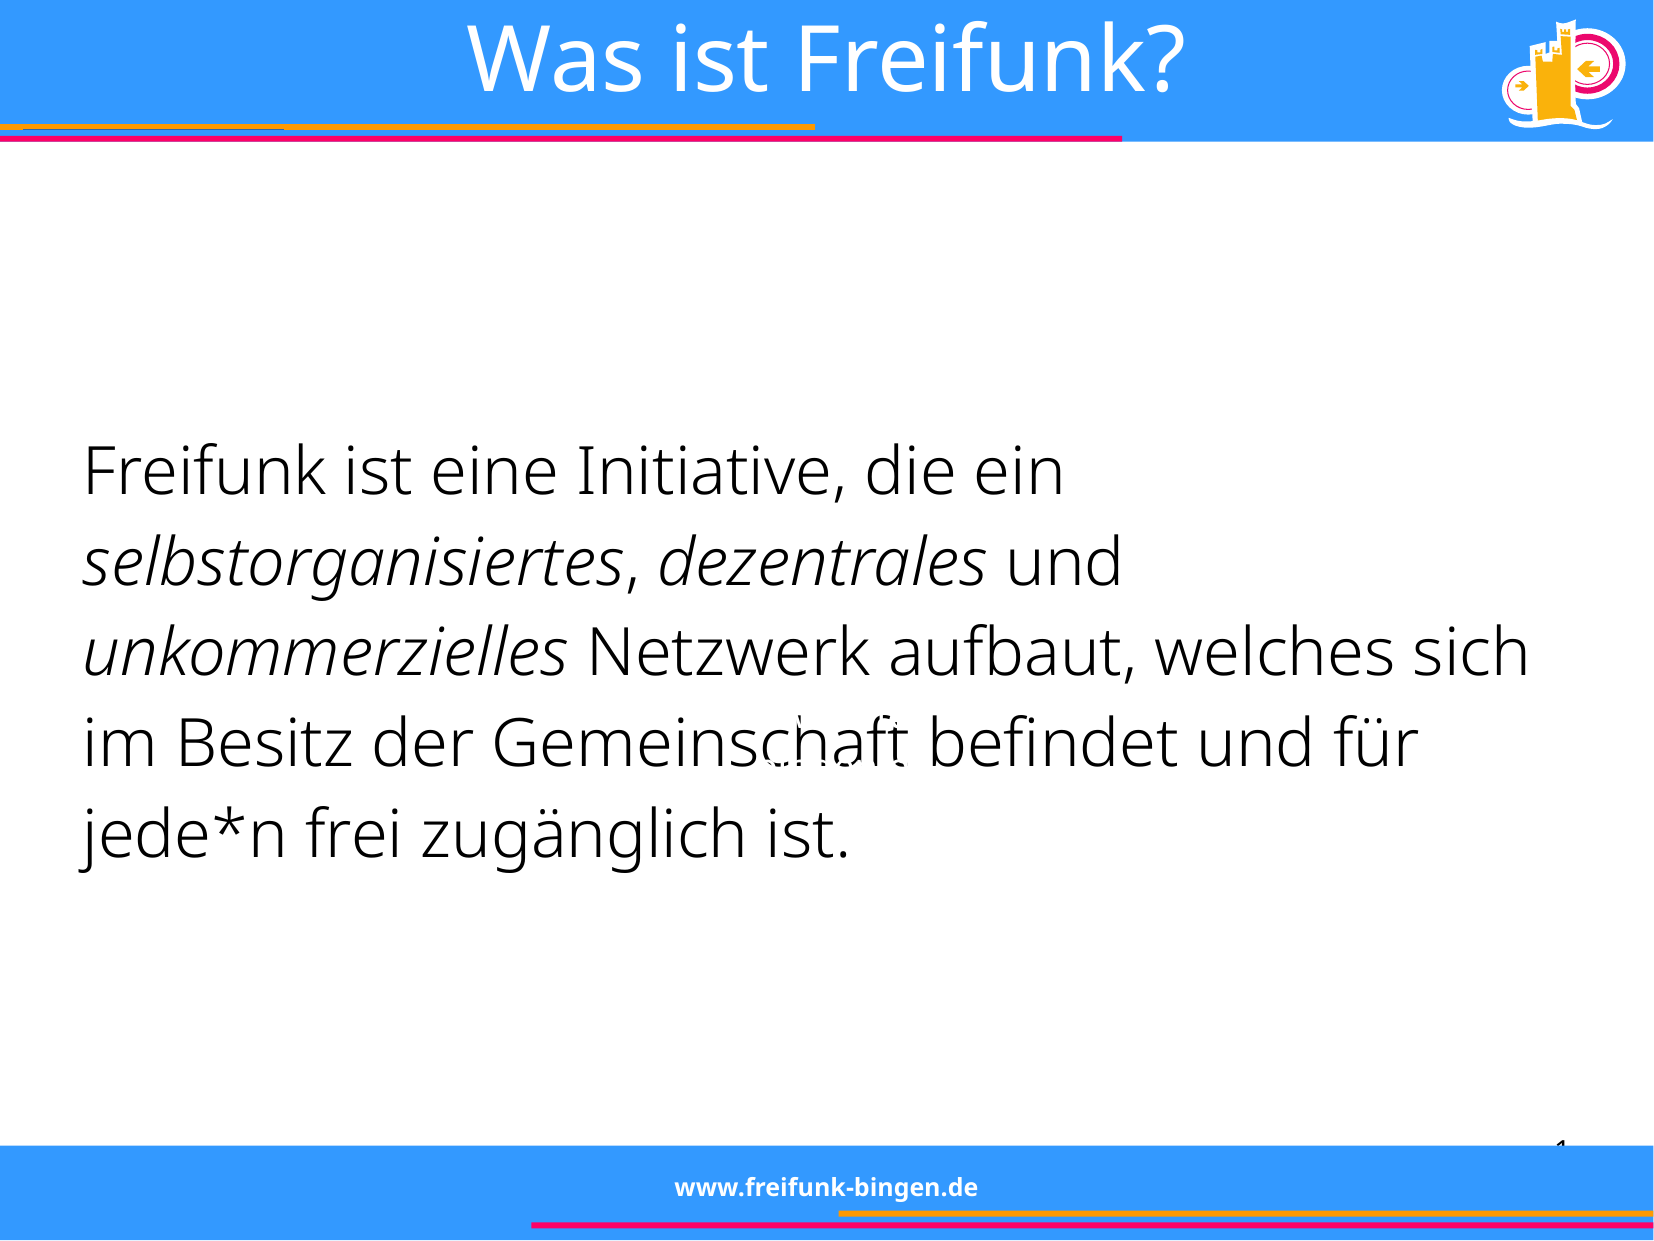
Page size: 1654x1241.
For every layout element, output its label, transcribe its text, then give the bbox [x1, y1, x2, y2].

picture [1405, 0, 1654, 284]
text_box www.freifunk-bingen.de [460, 1162, 1193, 1220]
text_box www.freifunk-bingen.de [630, 681, 1057, 748]
text_box [0, 1145, 1654, 1241]
title Was ist Freifunk? [82, 0, 1405, 160]
subtitle Freifunk ist eine Initiative, die ein selbstorganisiertes, dezentrales und unkommerzielles Netzwerk aufbaut, welches sich im Besitz der Gemeinschaft befindet und für jede*n frei zugänglich ist. [82, 290, 1571, 1010]
text_box [0, 0, 1123, 142]
